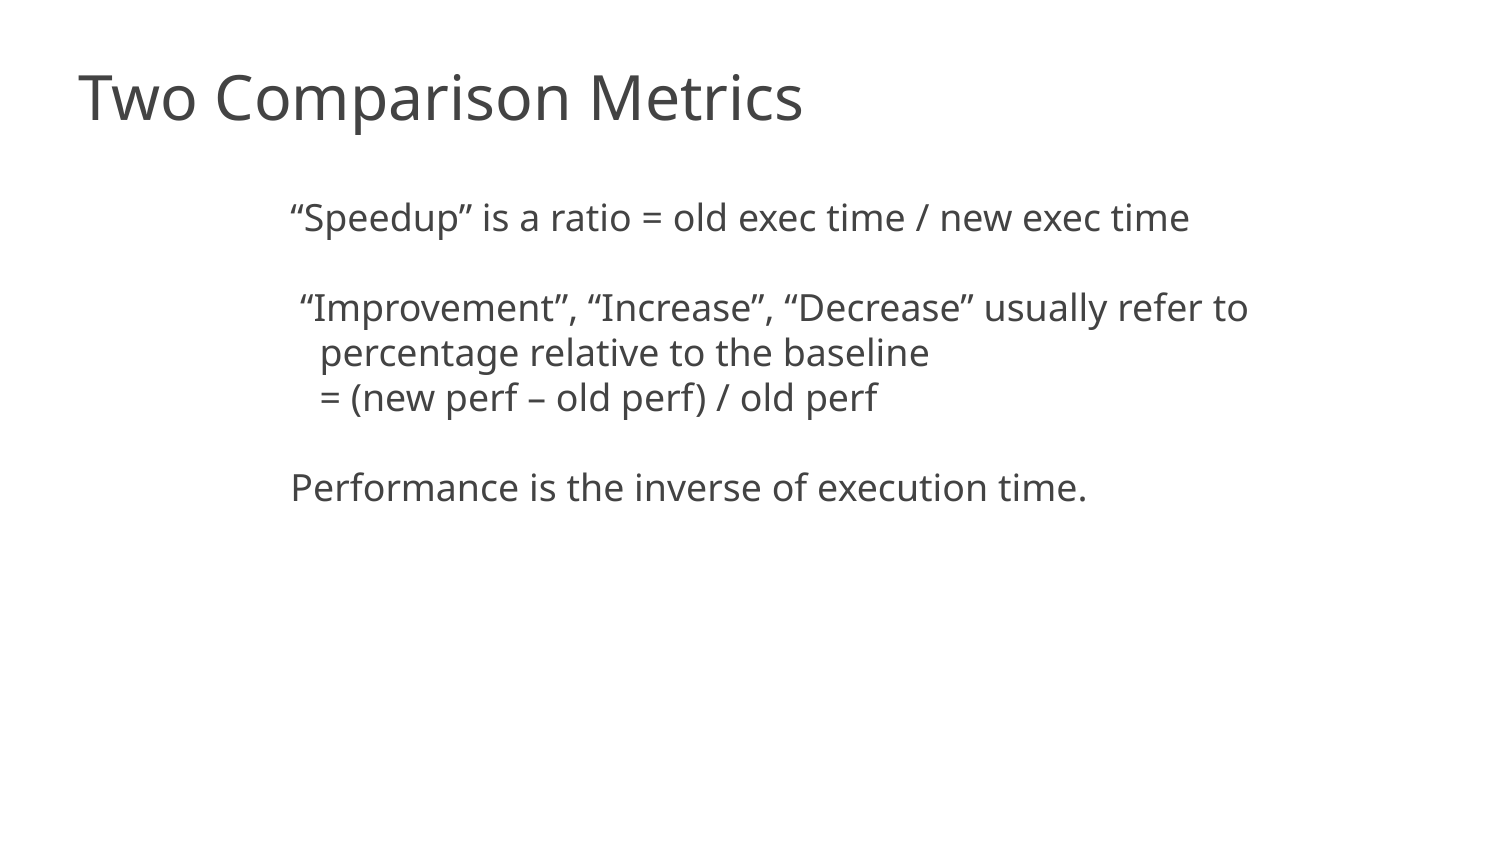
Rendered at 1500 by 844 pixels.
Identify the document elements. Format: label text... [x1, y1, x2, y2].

text_box “Speedup” is a ratio = old exec time / new exec time “Improvement”, “Increase”, “Decrease” usually refer to percentage relative to the baseline = (new perf – old perf) / old perf Performance is the inverse of execution time. [200, 179, 1341, 842]
text_box Two Comparison Metrics [14, 43, 1022, 157]
